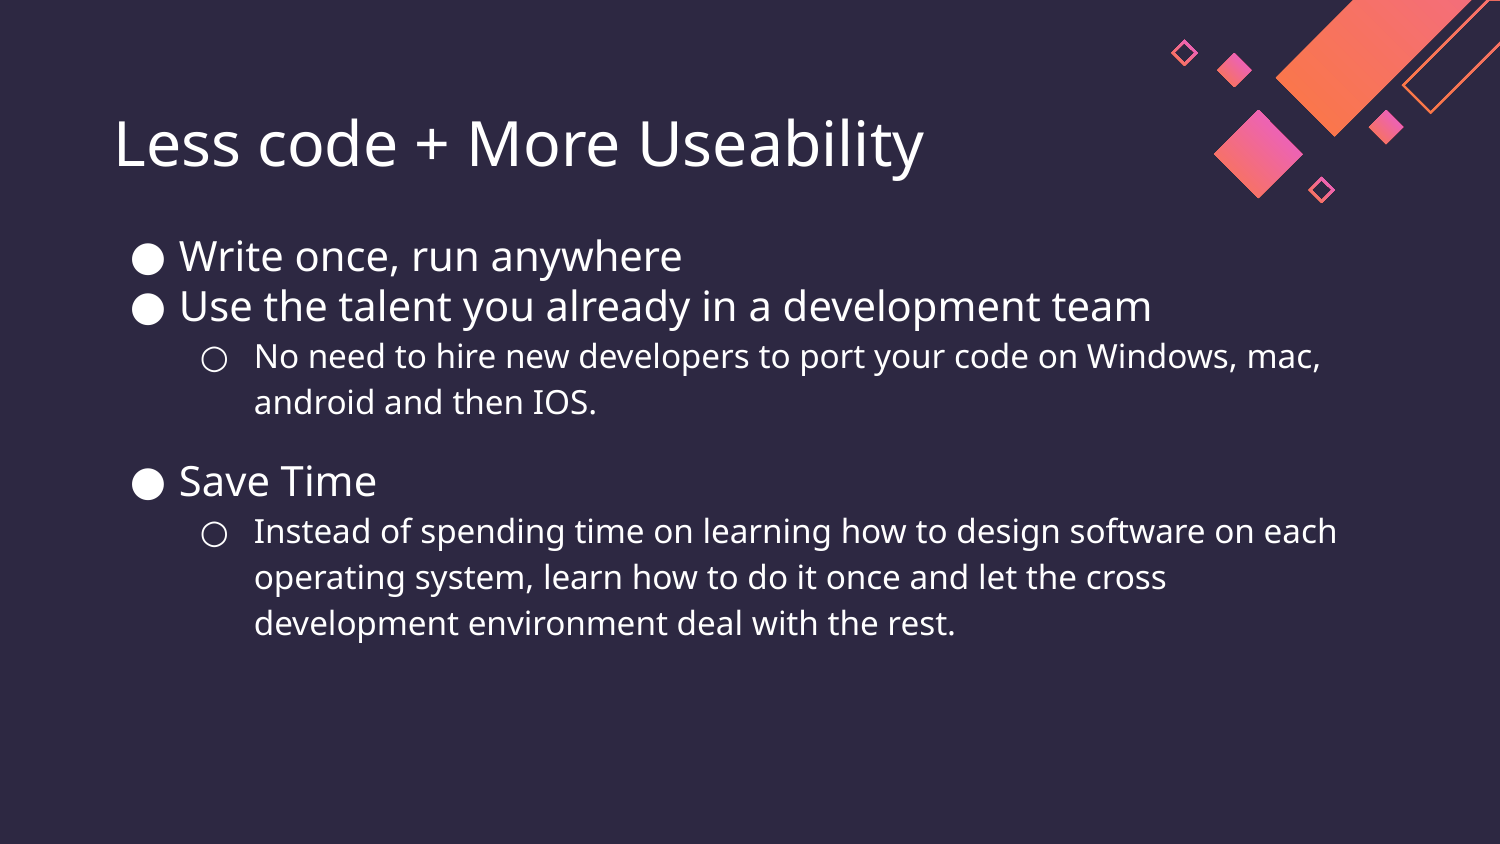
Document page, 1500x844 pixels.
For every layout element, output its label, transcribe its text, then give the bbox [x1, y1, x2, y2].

title Less code + More Useability [98, 88, 1387, 197]
list Write once, run anywhere Use the talent you already in a development team No need to hire new developers to port your code on Windows, mac, android and then IOS. Save Time Instead of spending time on learning how to design software on each operating system, learn how to do it once and let the cross development environment deal with the rest. [88, 214, 1364, 670]
